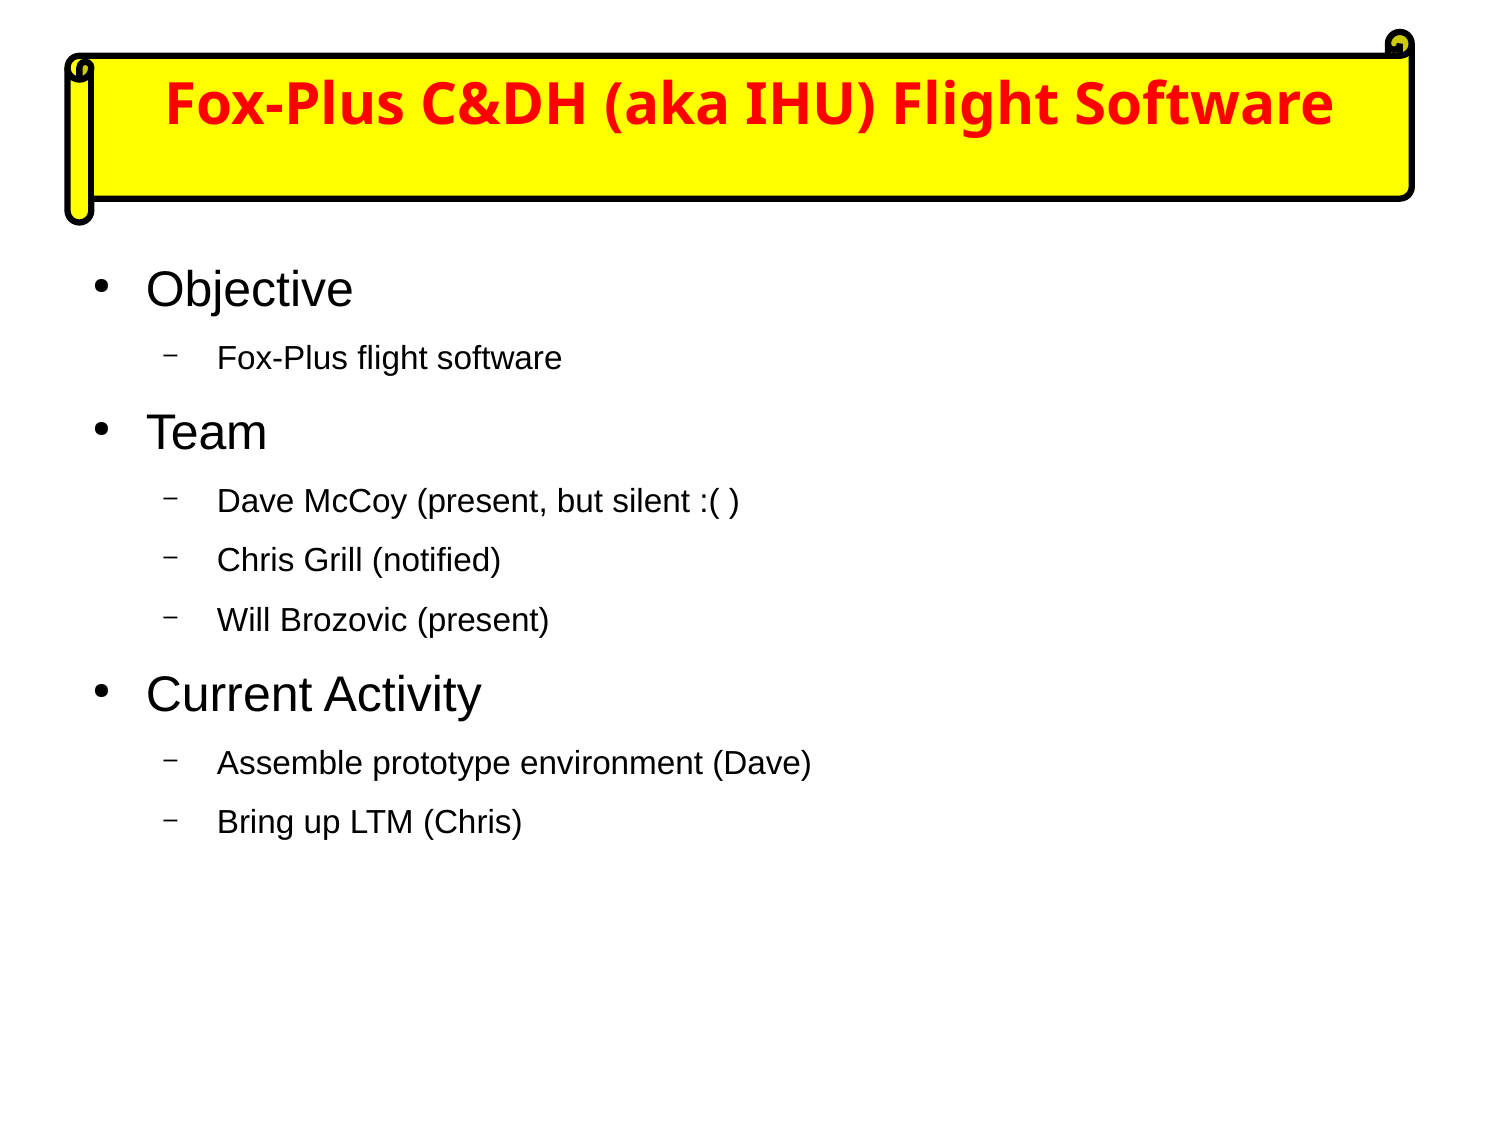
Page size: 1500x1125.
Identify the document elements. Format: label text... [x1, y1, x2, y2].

text_box Fox-Plus C&DH (aka IHU) Flight Software [0, 58, 1500, 144]
text_box [72, 31, 1412, 58]
text_box [67, 144, 1412, 223]
list Objective Fox-Plus flight software Team Dave McCoy (present, but silent :( ) Chris Grill (notified) Will Brozovic (present) Current Activity Assemble prototype environment (Dave) Bring up LTM (Chris) [75, 263, 1426, 916]
